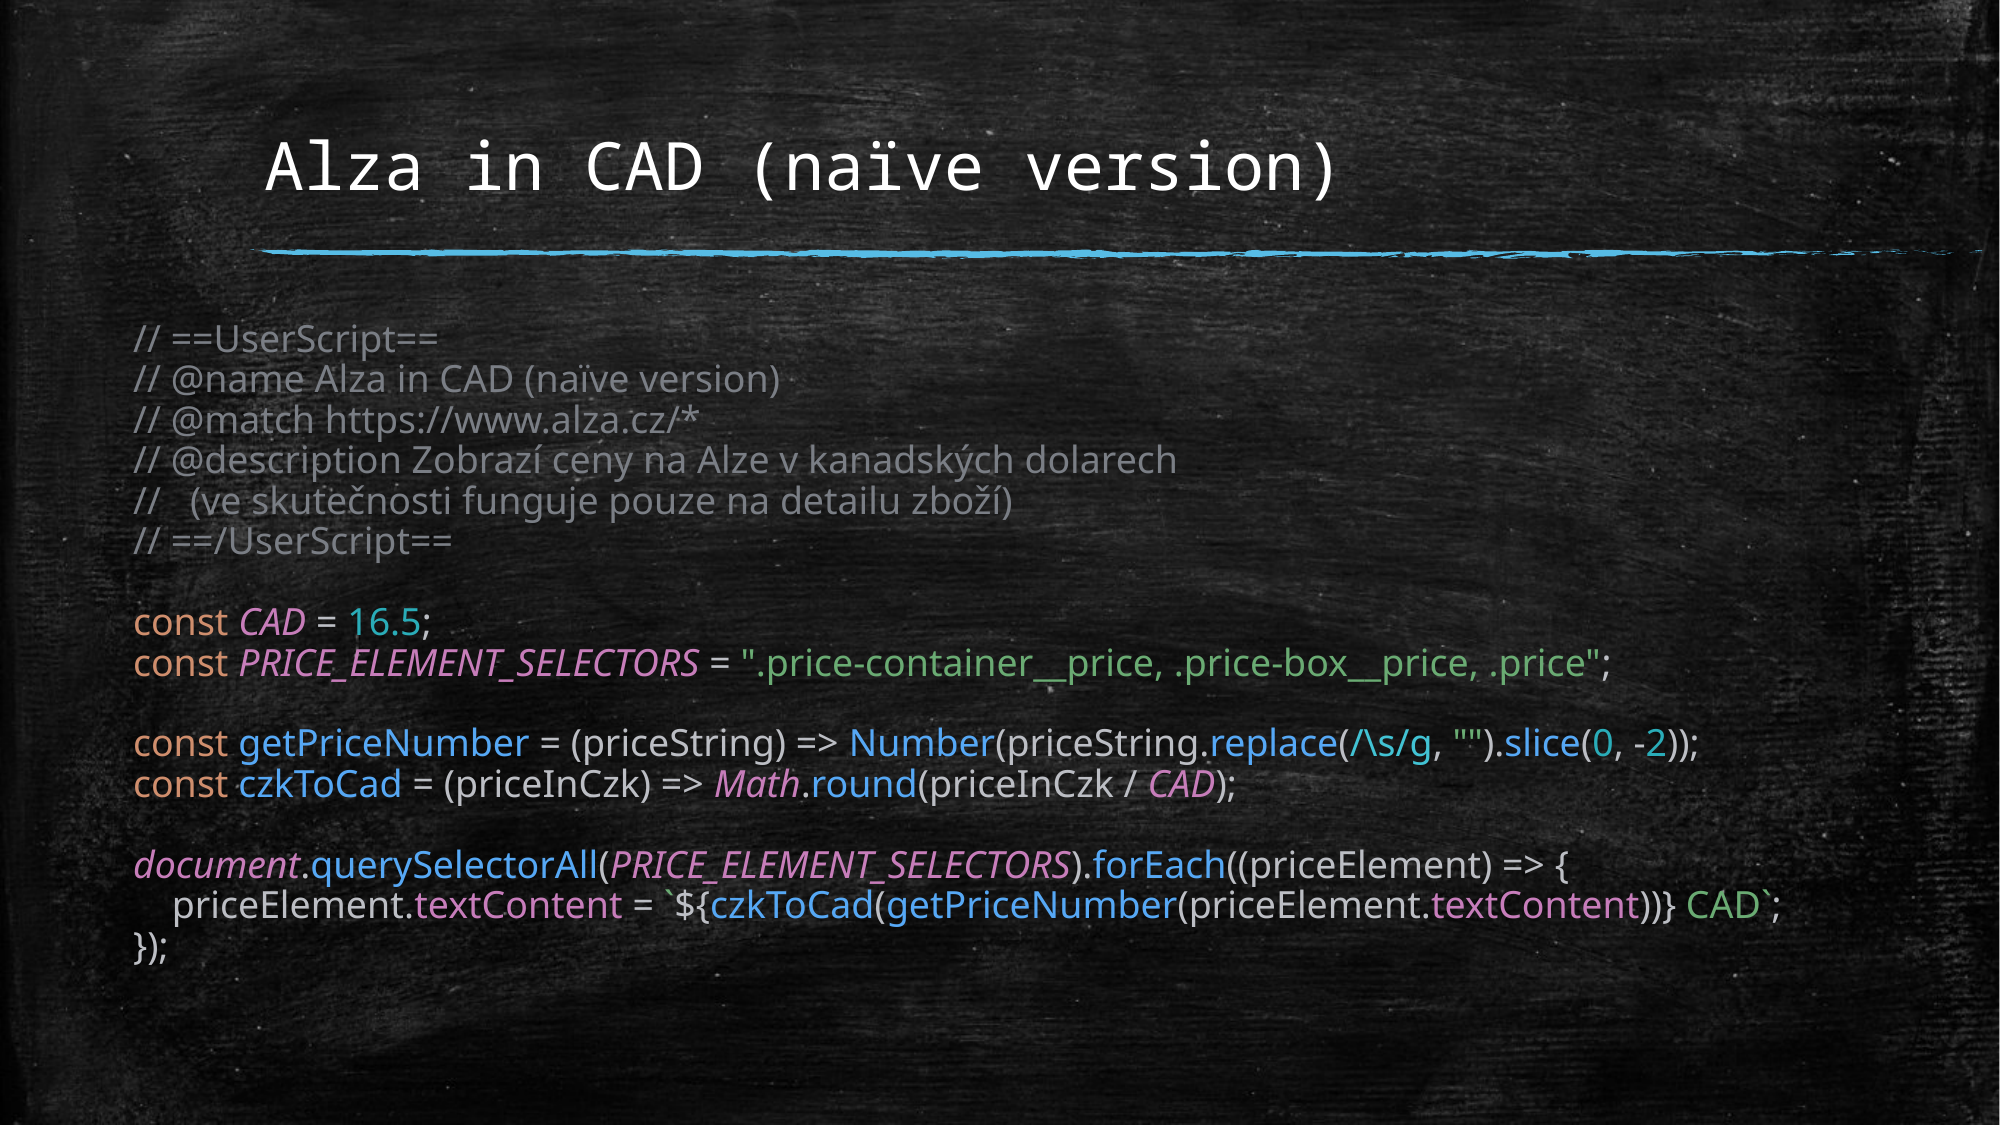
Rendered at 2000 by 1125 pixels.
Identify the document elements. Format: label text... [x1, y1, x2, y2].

list // ==UserScript== // @name Alza in CAD (naïve version) // @match https://www.alza.cz/* // @description Zobrazí ceny na Alze v kanadských dolarech // (ve skutečnosti funguje pouze na detailu zboží) // ==/UserScript== const CAD = 16.5; const PRICE_ELEMENT_SELECTORS = ".price-container__price, .price-box__price, .price"; const getPriceNumber = (priceString) => Number(priceString.replace(/\s/g, "").slice(0, -2)); const czkToCad = (priceInCzk) => Math.round(priceInCzk / CAD); document.querySelectorAll(PRICE_ELEMENT_SELECTORS).forEach((priceElement) => { priceElement.textContent = `${czkToCad(getPriceNumber(priceElement.textContent))} CAD`; }); [118, 312, 1890, 1013]
title Alza in CAD (naïve version) [249, 45, 1750, 213]
picture [0, 0, 2000, 1125]
